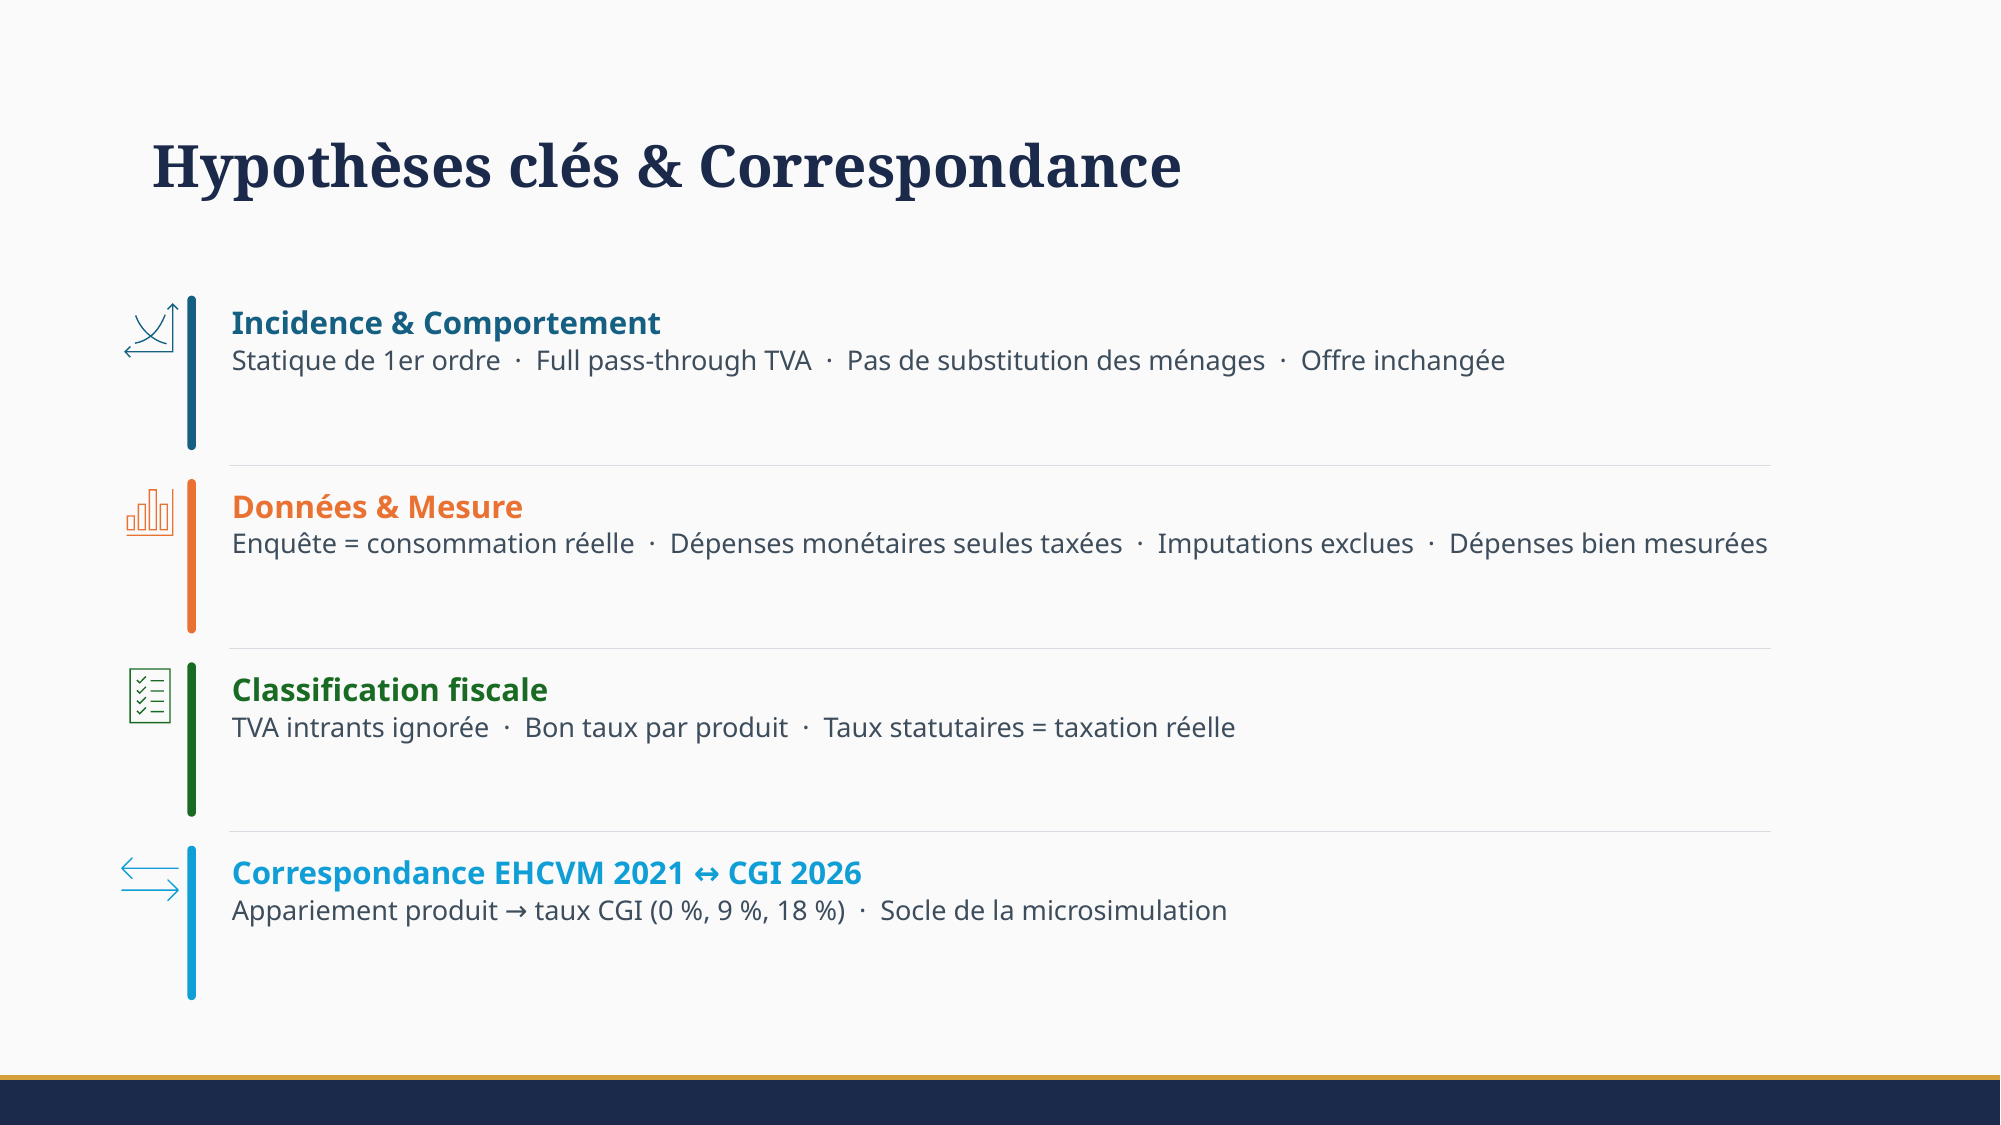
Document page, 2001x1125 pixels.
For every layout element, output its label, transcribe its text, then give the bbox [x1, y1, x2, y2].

text_box [187, 662, 196, 817]
picture [116, 845, 184, 913]
picture [116, 662, 184, 730]
picture [116, 479, 184, 546]
text_box Classification fiscale TVA intrants ignorée · Bon taux par produit · Taux statutaires = taxation réelle [208, 654, 1813, 825]
picture [116, 295, 184, 363]
text_box [187, 479, 196, 634]
text_box Correspondance EHCVM 2021 ↔ CGI 2026 Appariement produit → taux CGI (0 %, 9 %, 18 %) · Socle de la microsimulation [208, 837, 1813, 1008]
text_box Données & Mesure Enquête = consommation réelle · Dépenses monétaires seules taxées · Imputations exclues · Dépenses bien mesurées [208, 471, 1813, 642]
text_box [187, 845, 196, 1001]
text_box Incidence & Comportement Statique de 1er ordre · Full pass-through TVA · Pas de substitution des ménages · Offre inchangée [208, 287, 1813, 458]
title Hypothèses clés & Correspondance [137, 59, 1863, 278]
text_box [187, 295, 196, 451]
